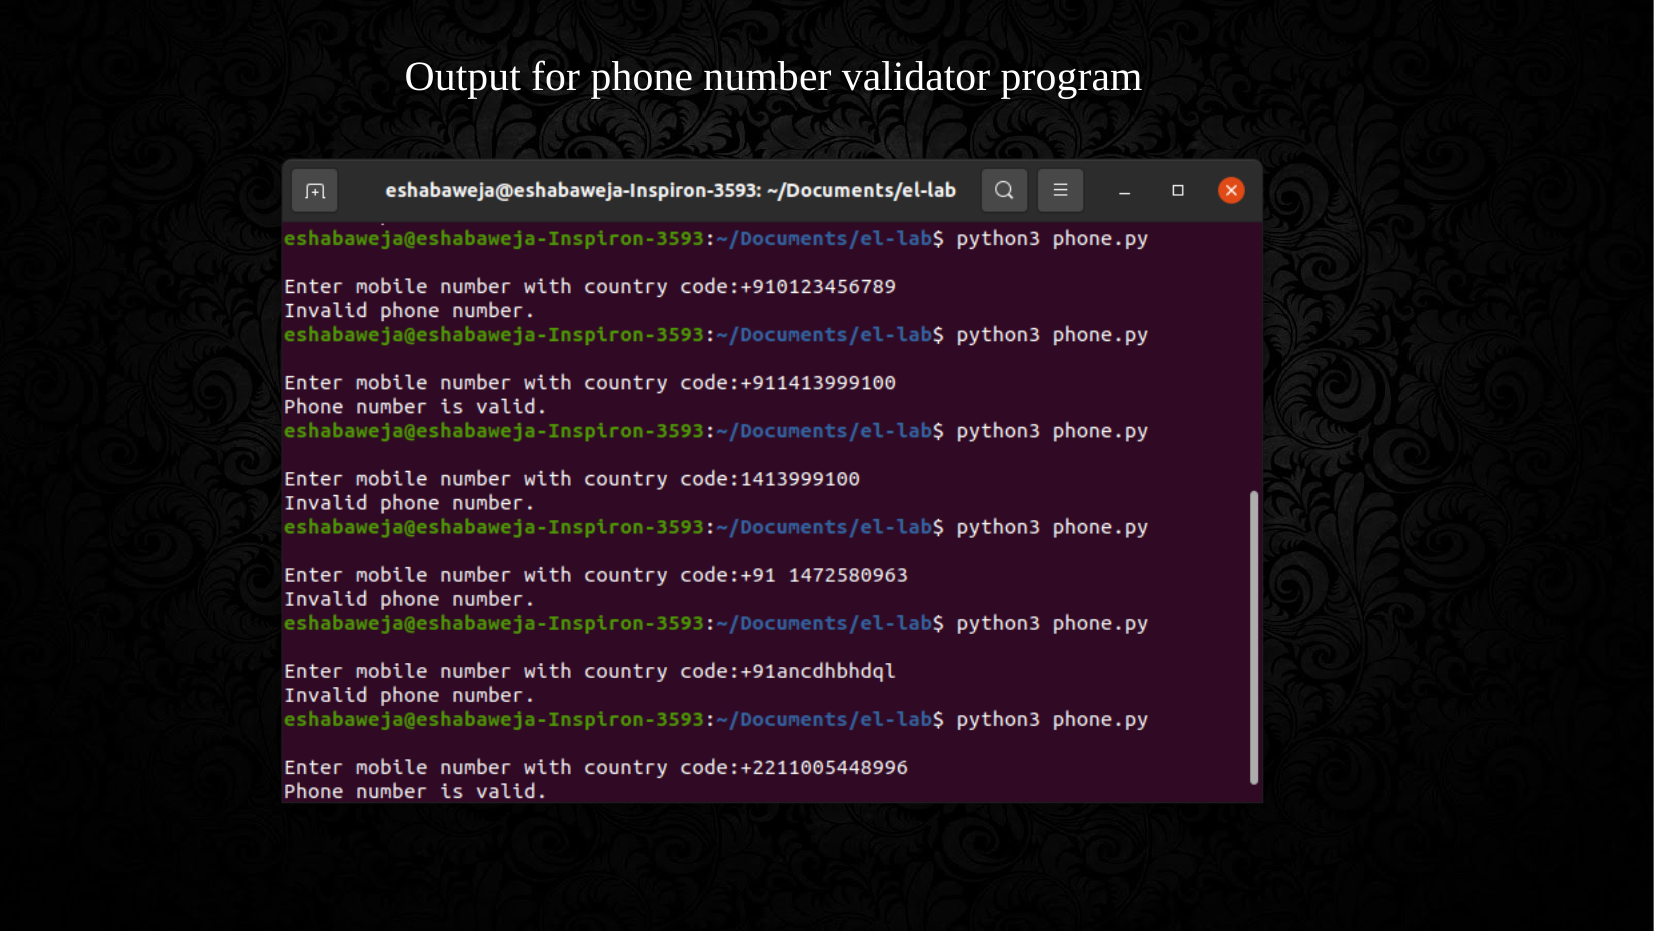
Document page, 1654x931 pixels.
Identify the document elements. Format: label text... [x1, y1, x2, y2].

picture [0, 0, 1654, 931]
text_box Output for phone number validator program [389, 46, 1193, 129]
